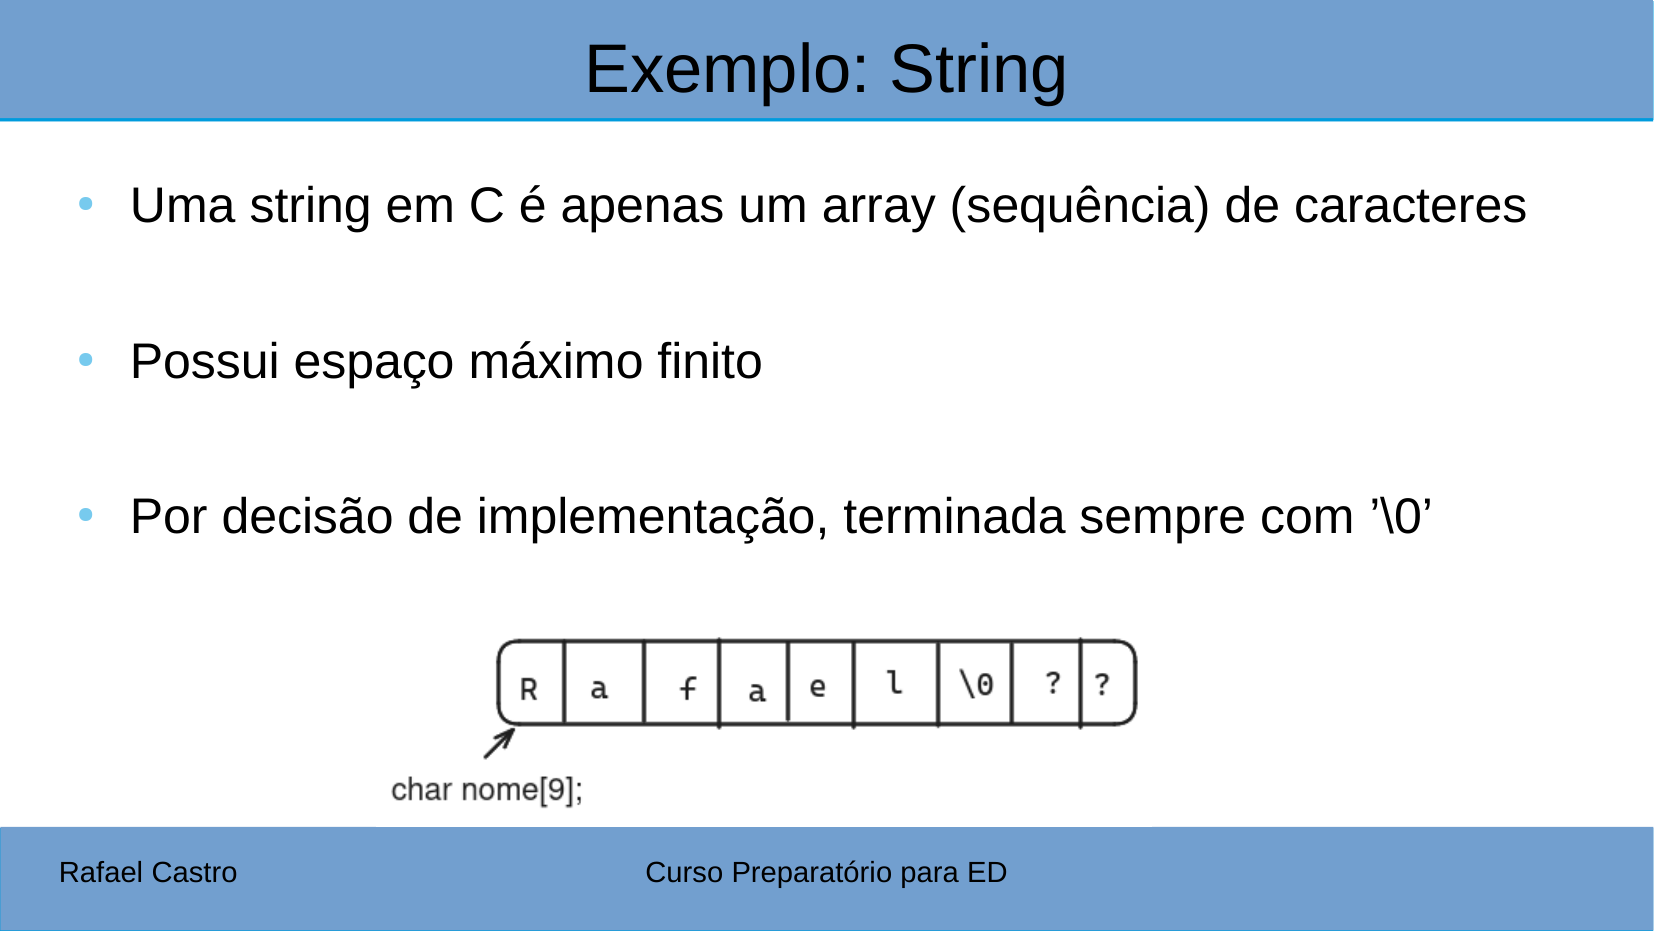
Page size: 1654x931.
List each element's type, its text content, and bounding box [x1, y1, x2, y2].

picture [376, 625, 1152, 827]
list Uma string em C é apenas um array (sequência) de caracteres Possui espaço máximo finito Por decisão de implementação, terminada sempre com ’\0’ [59, 177, 1595, 768]
title Exemplo: String [59, 29, 1595, 108]
